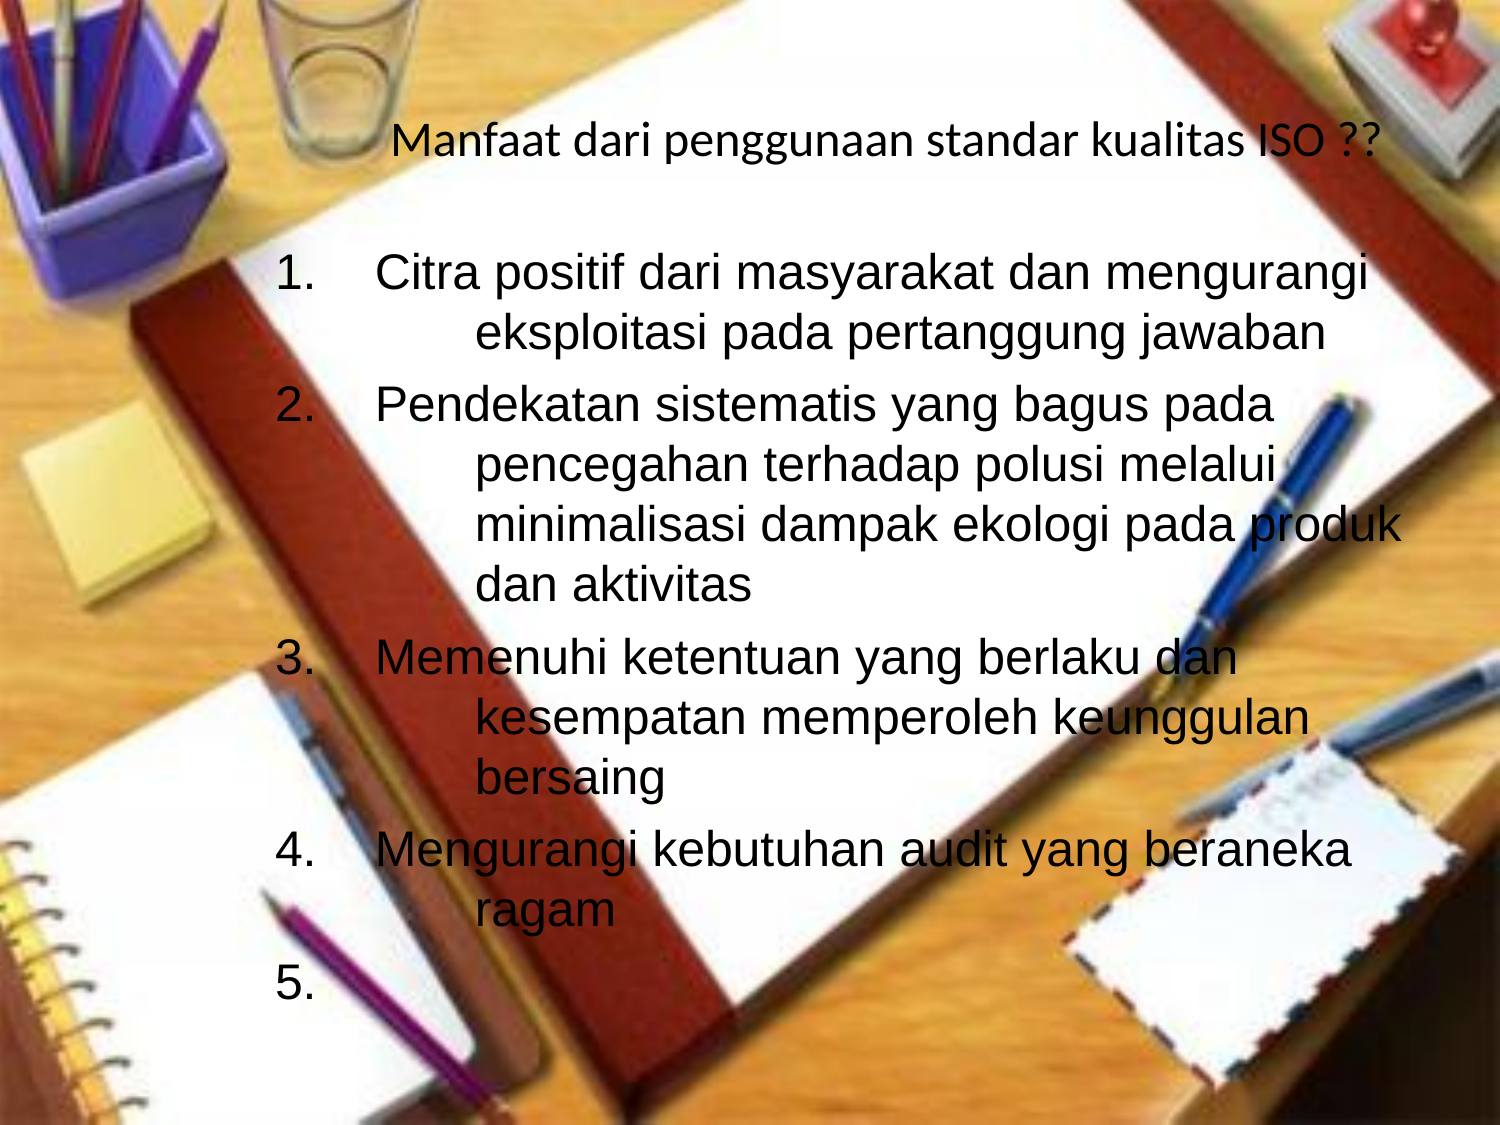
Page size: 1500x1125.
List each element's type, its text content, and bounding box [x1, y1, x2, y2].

title Manfaat dari penggunaan standar kualitas ISO ?? [273, 66, 1500, 206]
list Citra positif dari masyarakat dan mengurangi eksploitasi pada pertanggung jawaban Pendekatan sistematis yang bagus pada pencegahan terhadap polusi melalui minimalisasi dampak ekologi pada produk dan aktivitas Memenuhi ketentuan yang berlaku dan kesempatan memperoleh keunggulan bersaing Mengurangi kebutuhan audit yang beraneka ragam [259, 231, 1500, 988]
